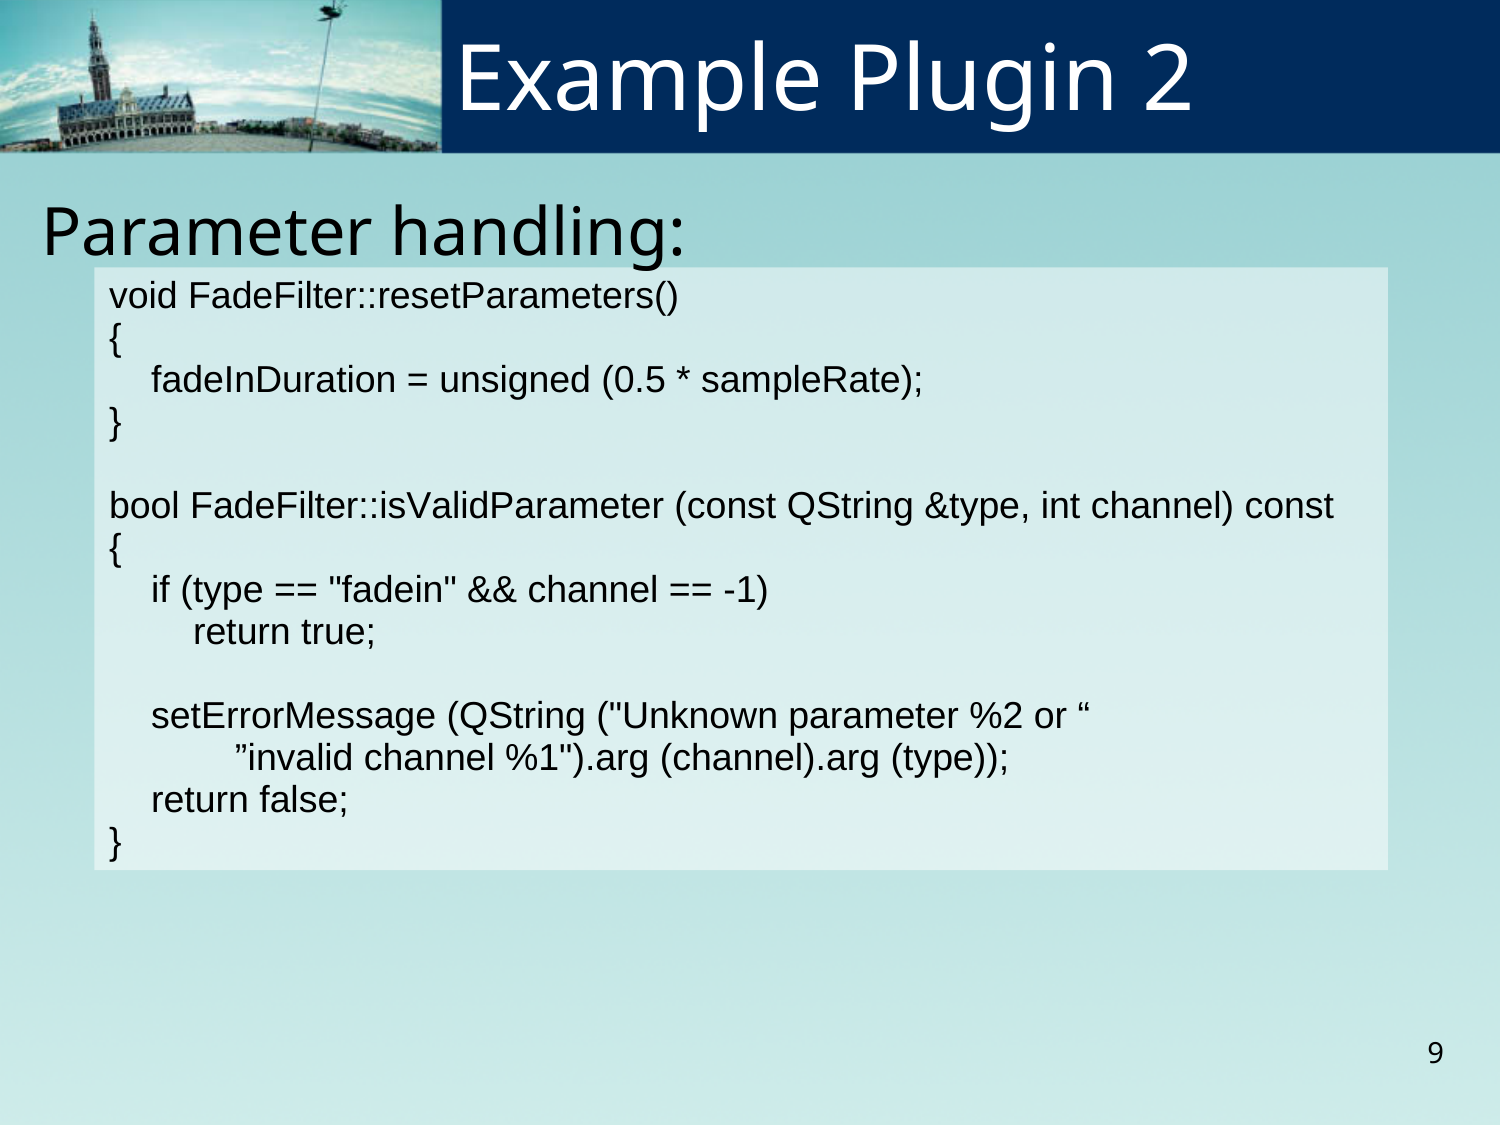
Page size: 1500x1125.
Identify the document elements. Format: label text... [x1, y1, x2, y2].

picture [0, 0, 1500, 1125]
list Parameter handling: [41, 184, 1459, 991]
title Example Plugin 2 [454, 0, 1500, 193]
